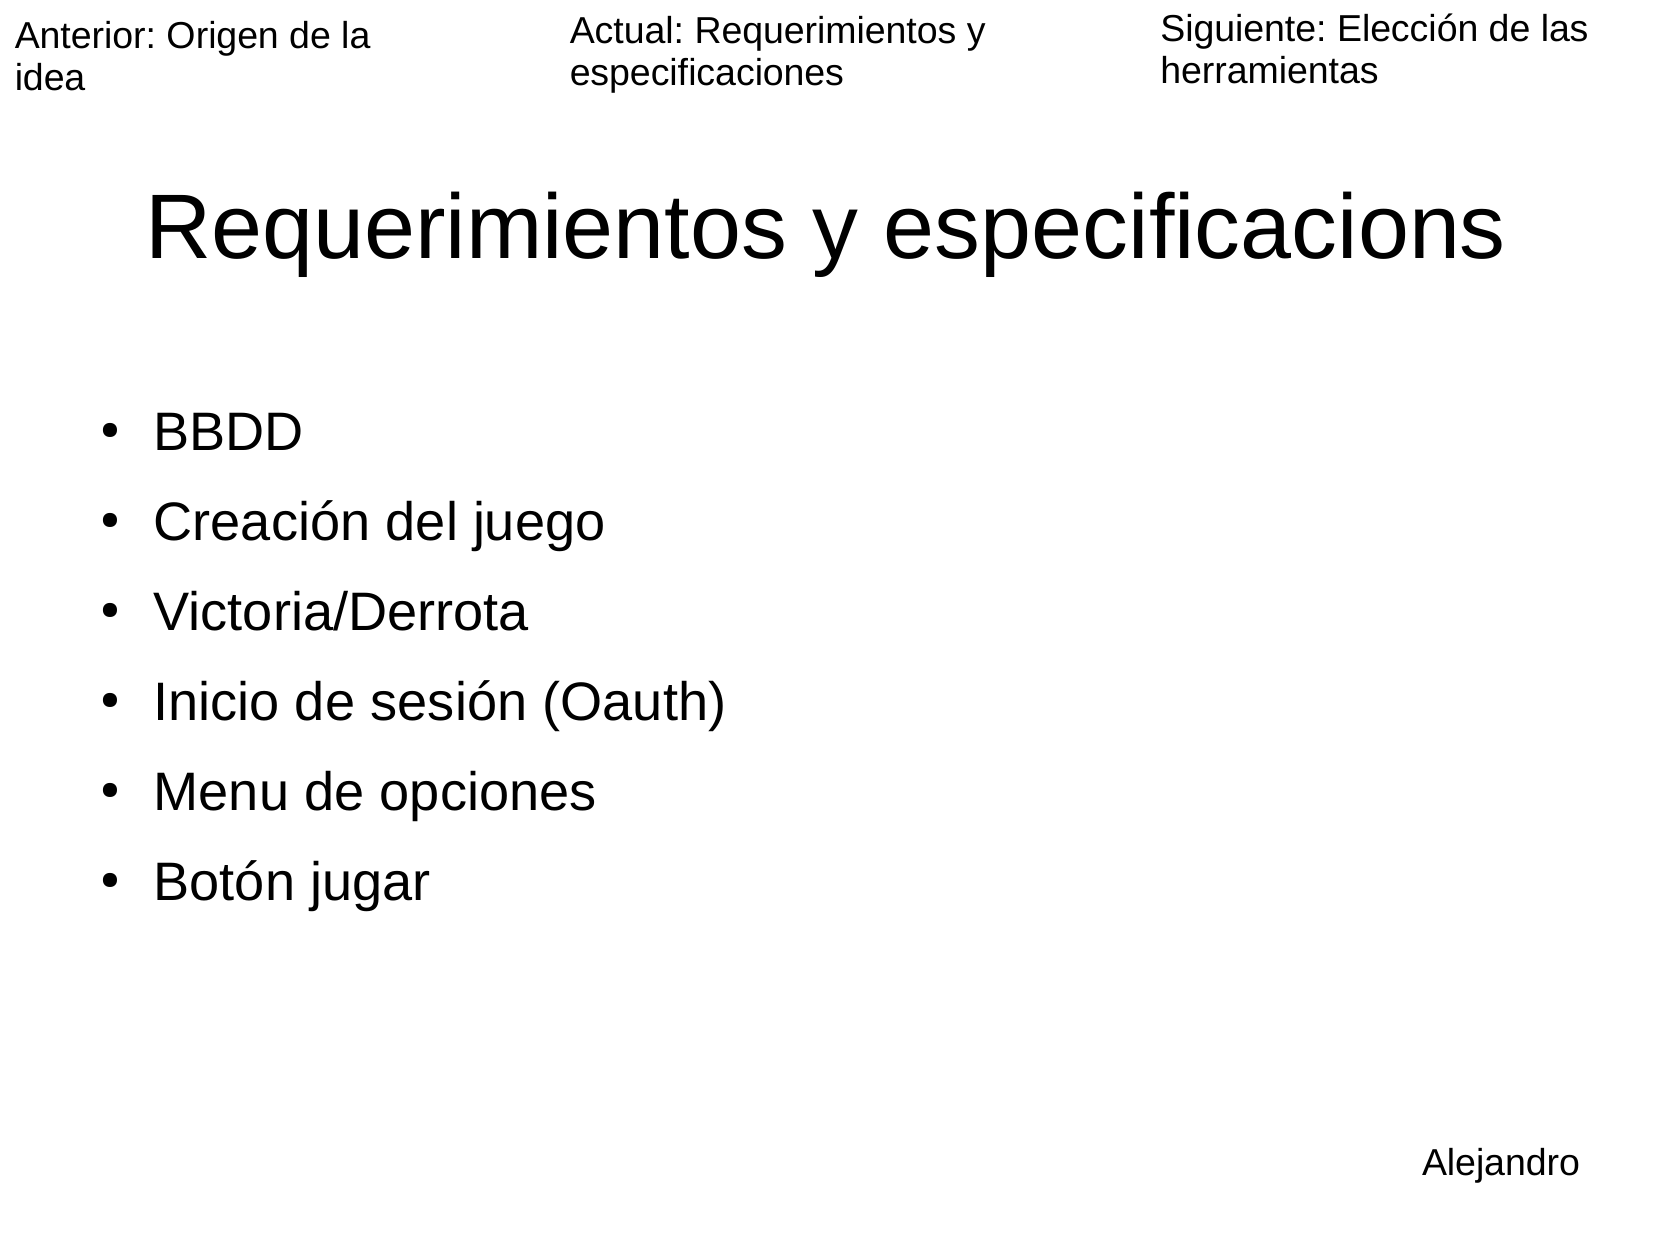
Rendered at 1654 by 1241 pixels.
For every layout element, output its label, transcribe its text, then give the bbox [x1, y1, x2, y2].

title Requerimientos y especificacions [82, 123, 1571, 331]
text_box Anterior: Origen de la idea [0, 6, 461, 106]
text_box Alejandro [1346, 1133, 1595, 1191]
list BBDD Creación del juego Victoria/Derrota Inicio de sesión (Oauth) Menu de opciones Botón jugar [82, 401, 1571, 1121]
text_box Actual: Requerimientos y especificaciones [555, 2, 1016, 102]
text_box Siguiente: Elección de las herramientas [1145, 0, 1642, 99]
